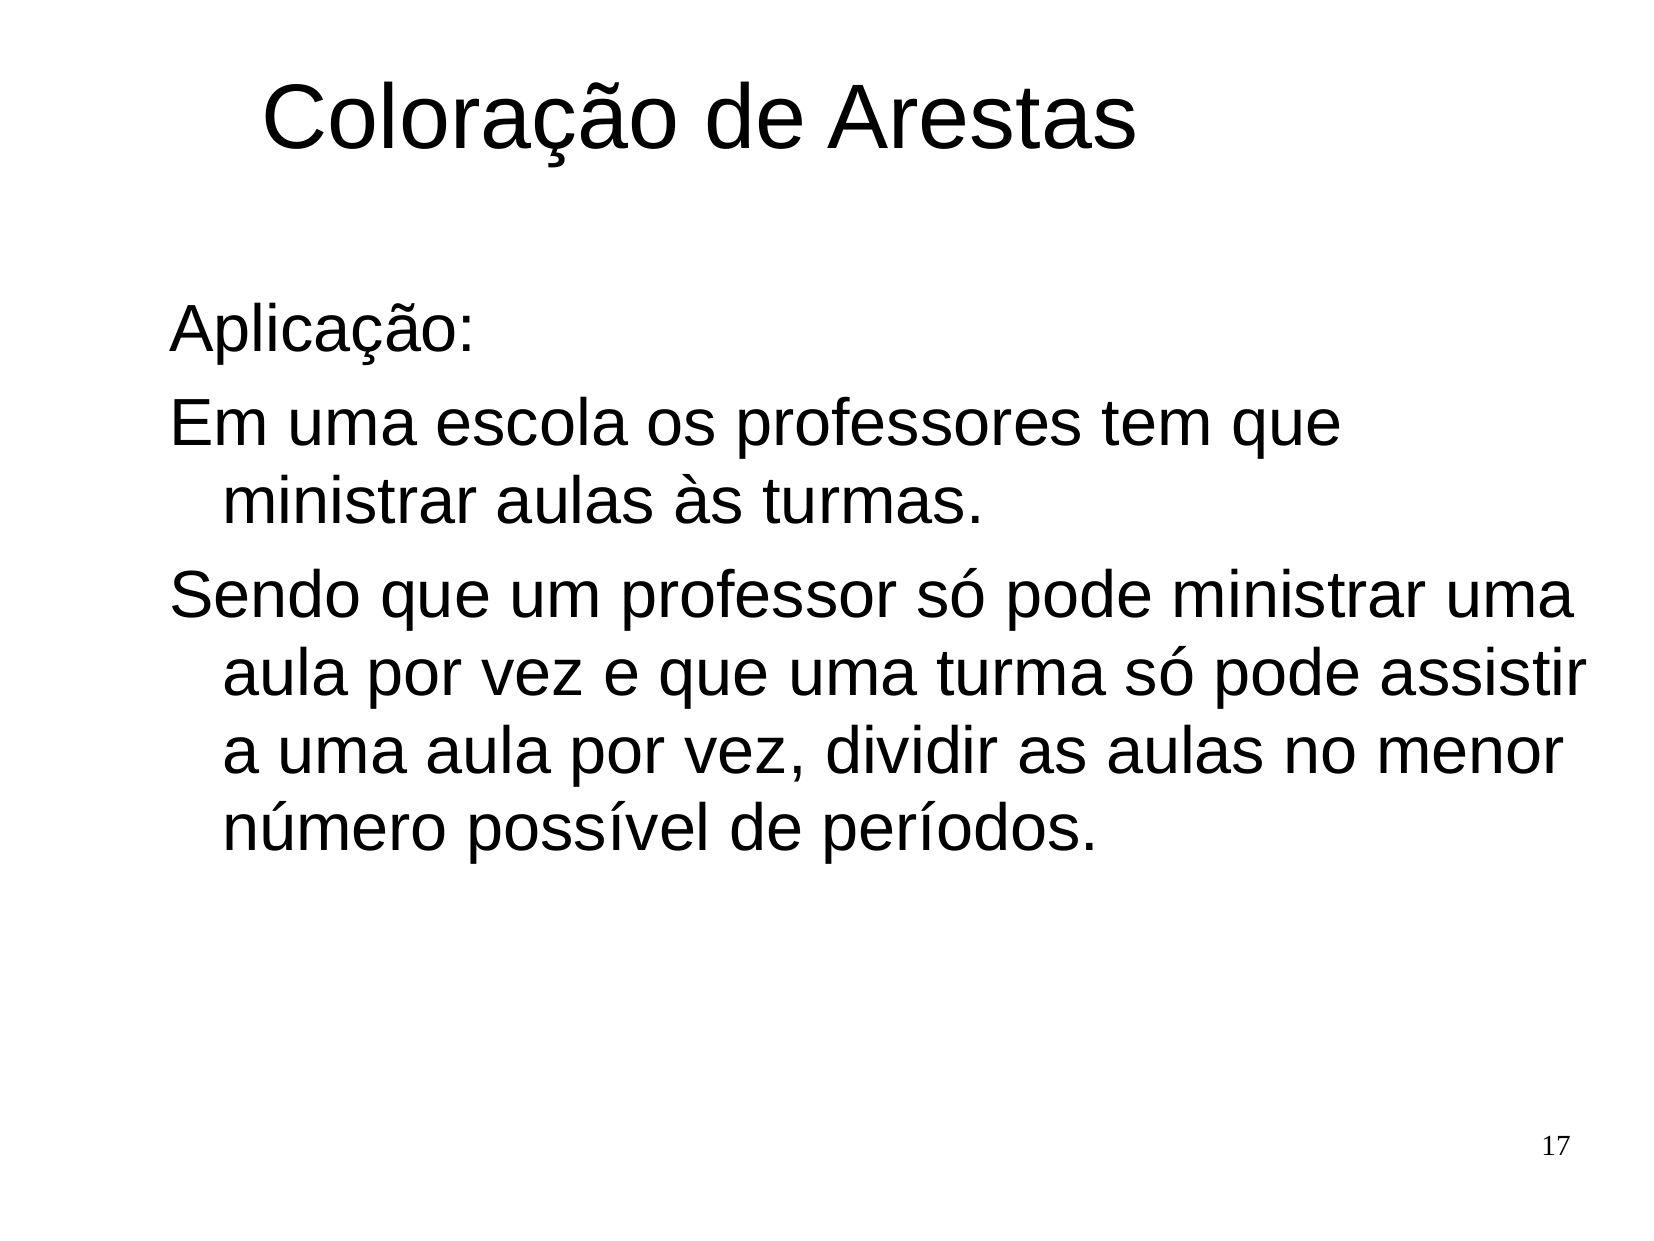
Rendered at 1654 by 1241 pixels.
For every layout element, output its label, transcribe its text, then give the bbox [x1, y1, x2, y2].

title Coloração de Arestas [261, 58, 1433, 173]
list Aplicação: Em uma escola os professores tem que ministrar aulas às turmas. Sendo que um professor só pode ministrar uma aula por vez e que uma turma só pode assistir a uma aula por vez, dividir as aulas no menor número possível de períodos. [151, 289, 1598, 1058]
